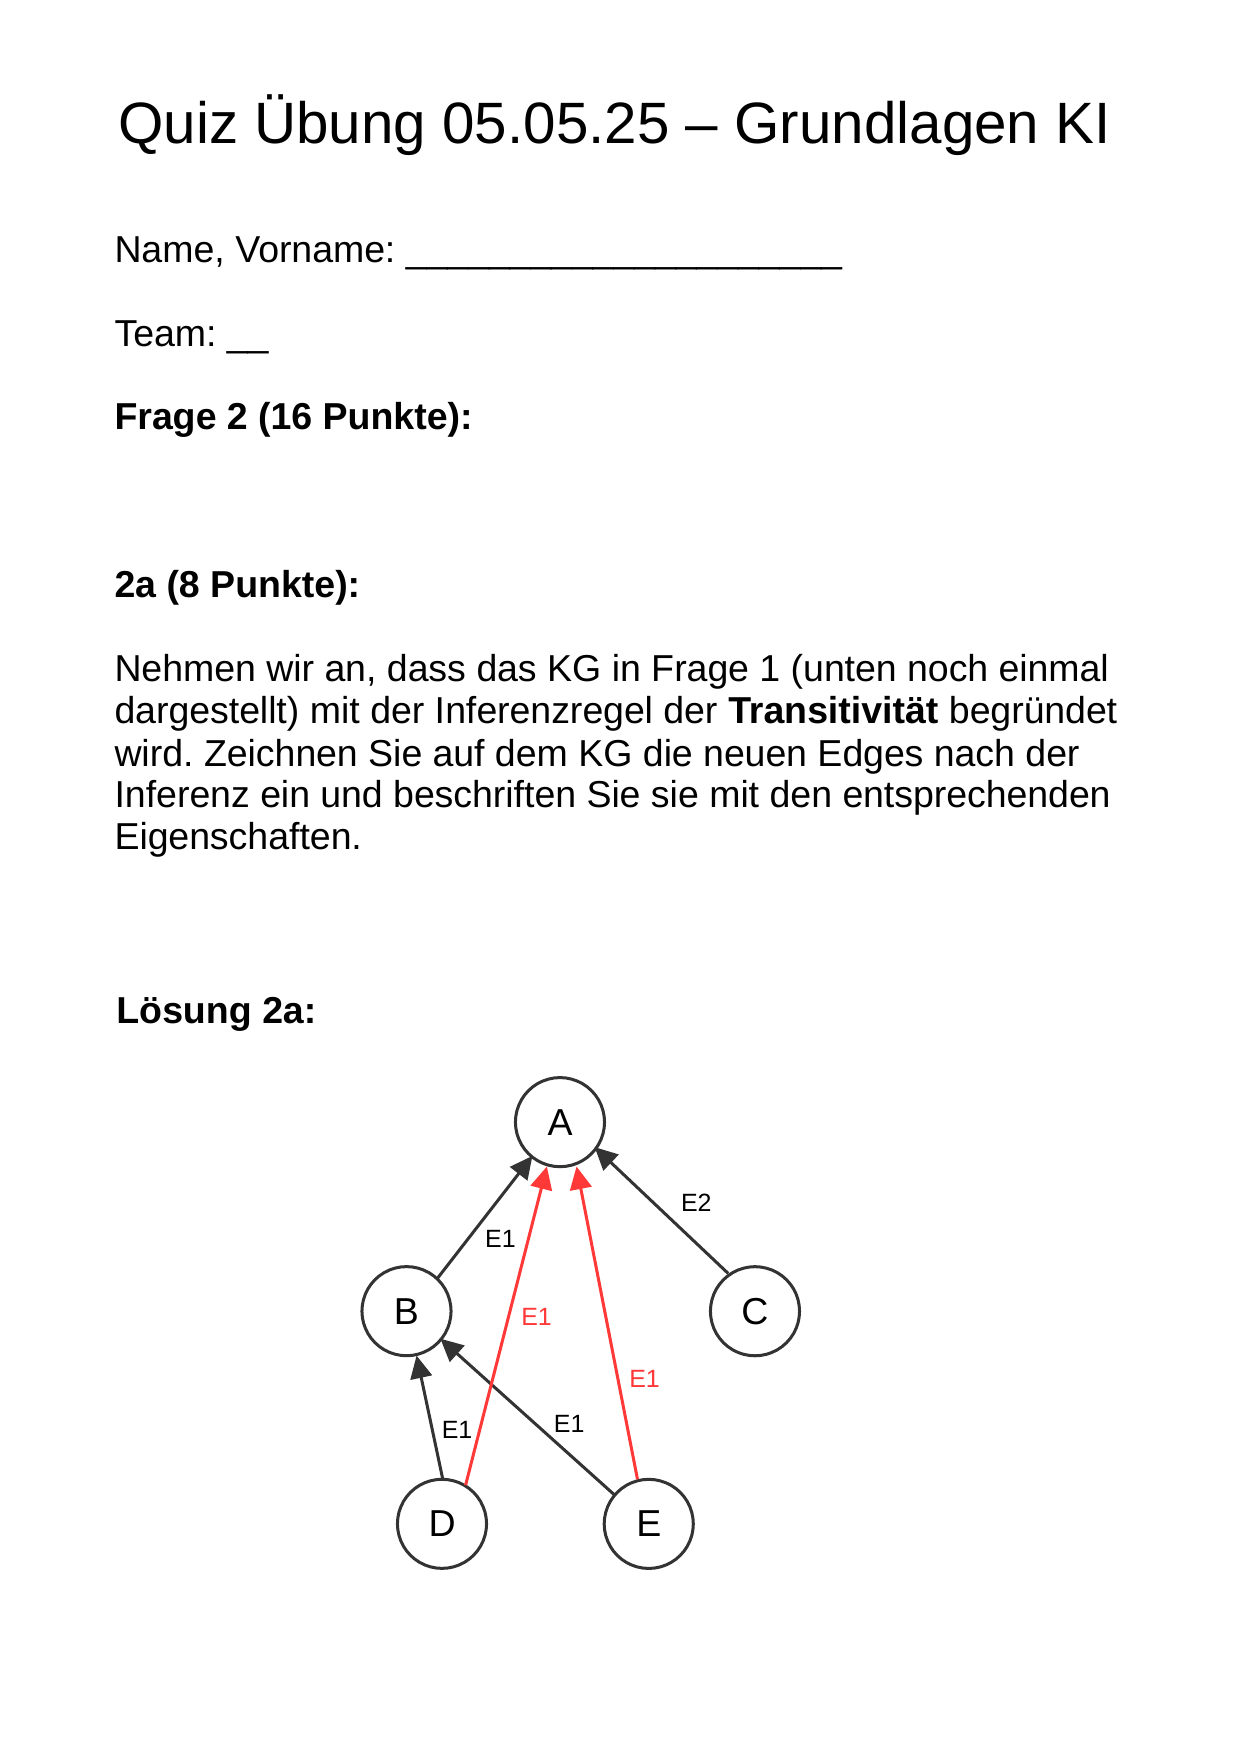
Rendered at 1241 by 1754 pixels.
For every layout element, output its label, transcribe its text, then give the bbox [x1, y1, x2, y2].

title Quiz Übung 05.05.25 – Grundlagen KI [114, 29, 1117, 217]
text_box E1 [476, 1407, 489, 1452]
text_box A [515, 1077, 605, 1167]
text_box B [361, 1266, 452, 1356]
text_box E1 [525, 1231, 533, 1262]
text_box E2 [666, 1181, 729, 1226]
text_box Lösung 2a: [101, 982, 347, 1081]
subtitle Name, Vorname: _____________________ Team: __ Frage 2 (16 Punkte): 2a (8 Punkte): Nehmen wir an, dass das KG in Frage 1 (unten noch einmal dargestellt) mit der Inferenzregel der Transitivität begründet wird. Zeichnen Sie auf dem KG die neuen Edges nach der Inferenz ein und beschriften Sie sie mit den entsprechenden Eigenschaften. [114, 228, 1126, 858]
text_box E1 [614, 1357, 677, 1402]
text_box E [604, 1479, 694, 1569]
text_box E1 [539, 1401, 602, 1446]
text_box C [710, 1266, 800, 1356]
text_box E1 [470, 1217, 532, 1262]
text_box D [397, 1479, 487, 1569]
text_box E1 [506, 1294, 569, 1339]
text_box E1 [427, 1407, 483, 1452]
